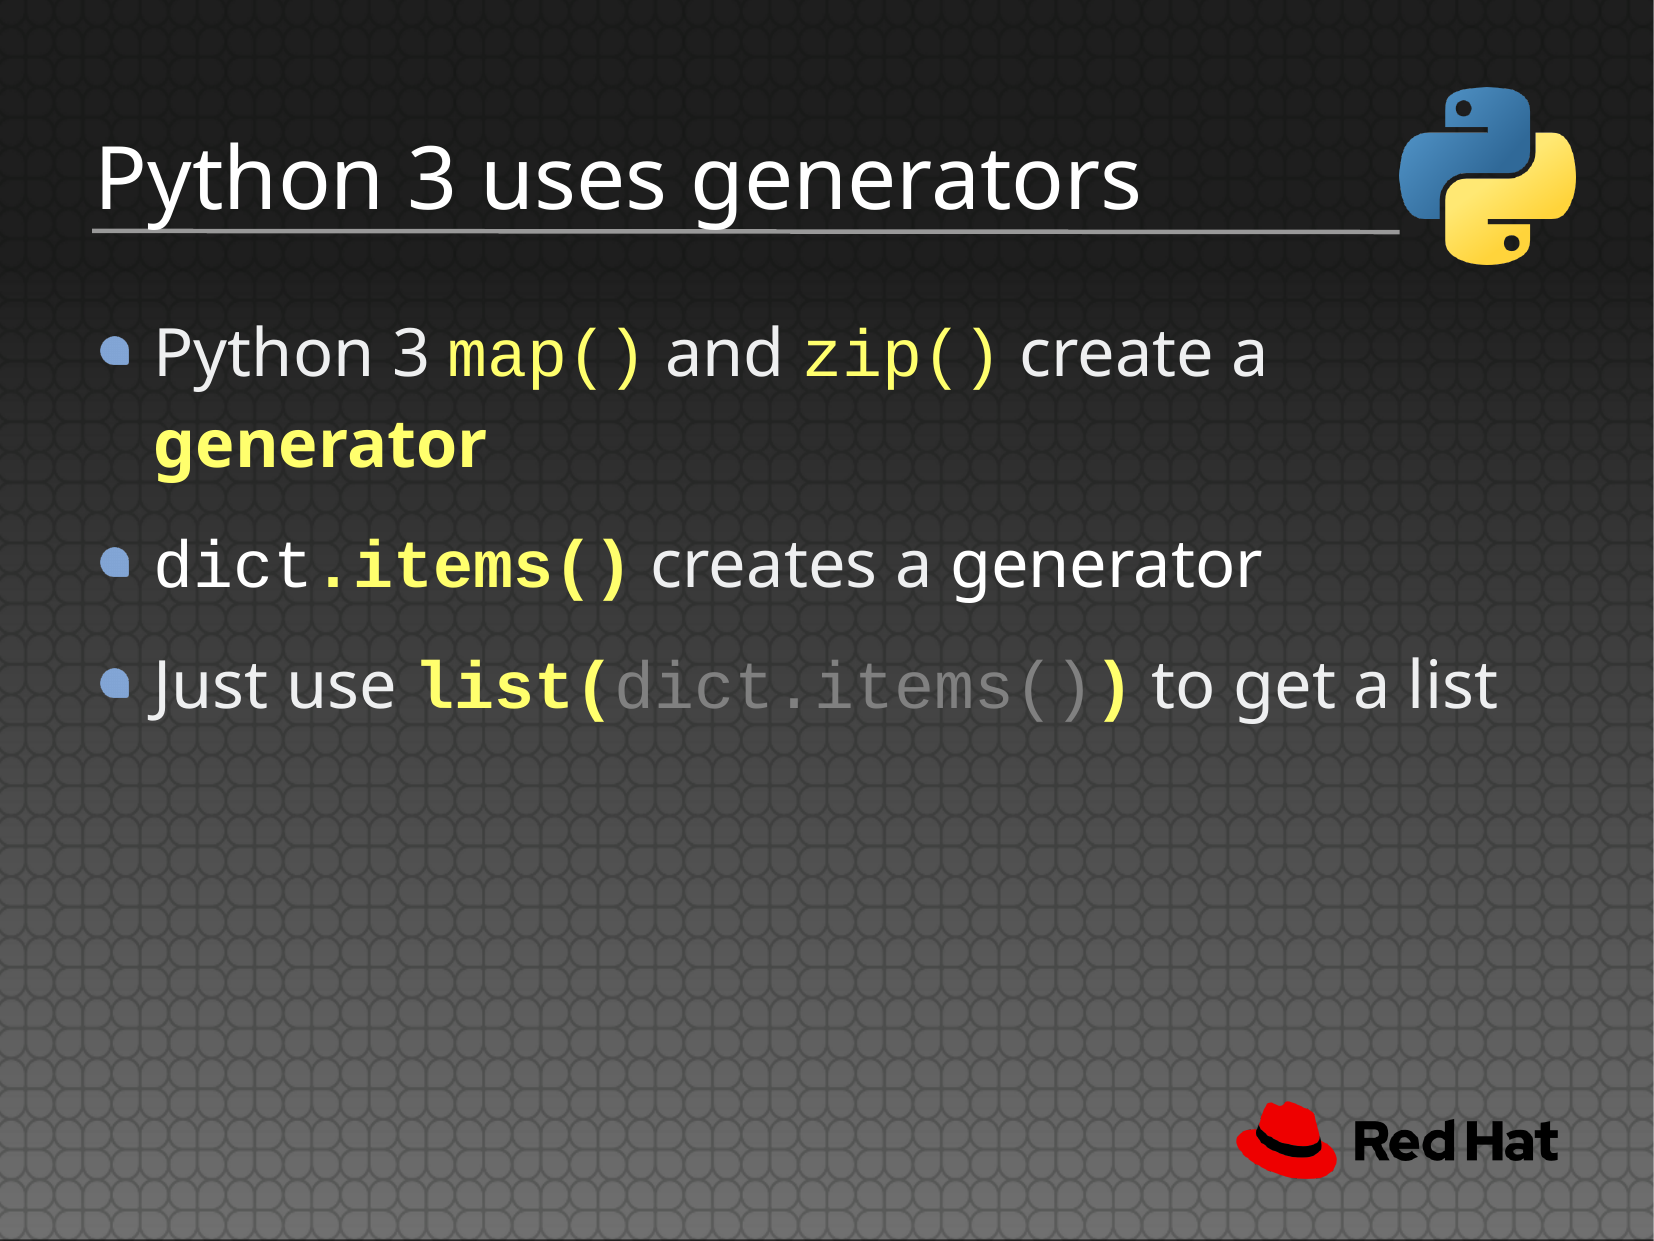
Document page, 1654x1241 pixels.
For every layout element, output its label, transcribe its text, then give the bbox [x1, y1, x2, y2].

picture [0, 0, 1654, 1241]
title Python 3 uses generators [94, 100, 1426, 251]
list Python 3 map() and zip() create a generator dict.items() creates a generator Just use list(dict.items()) to get a list [82, 304, 1571, 1045]
